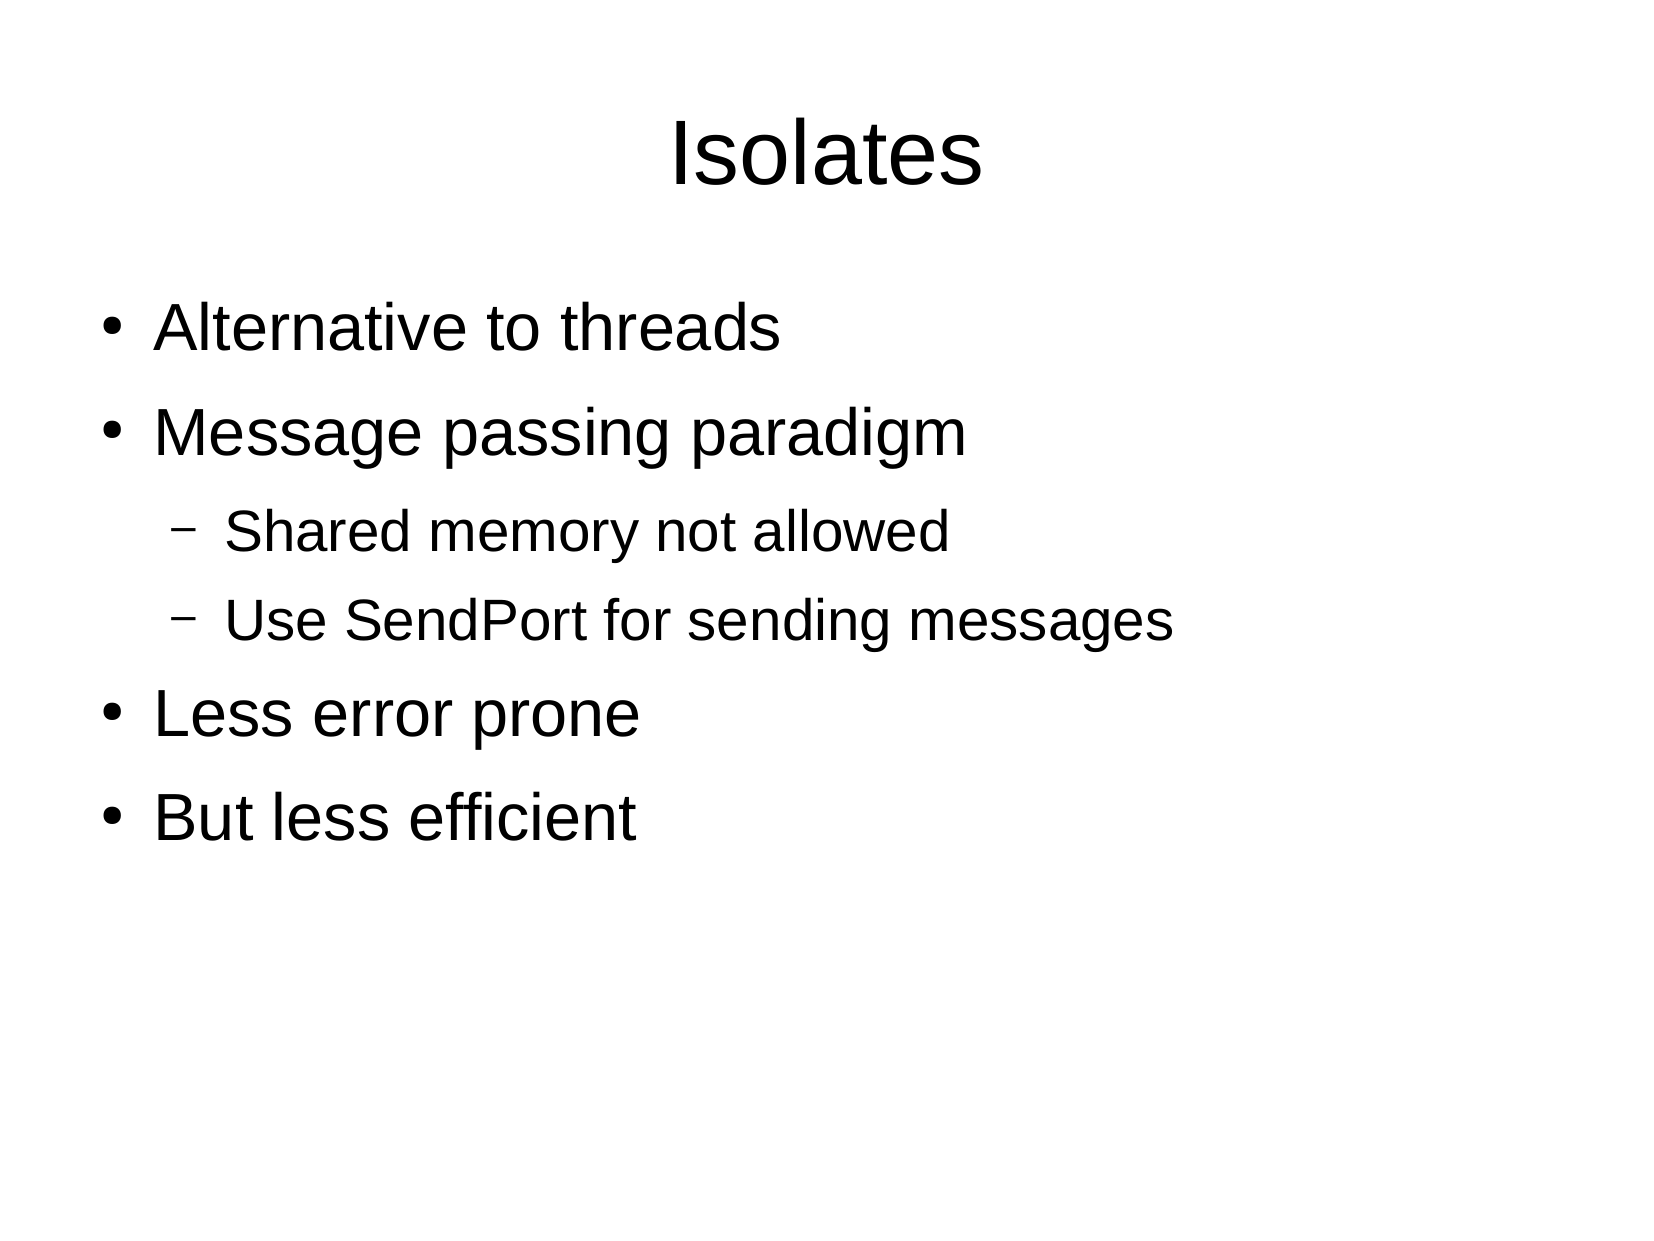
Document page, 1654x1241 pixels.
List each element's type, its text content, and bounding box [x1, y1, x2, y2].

title Isolates [82, 49, 1571, 257]
list Alternative to threads Message passing paradigm Shared memory not allowed Use SendPort for sending messages Less error prone But less efficient [82, 290, 1571, 1010]
